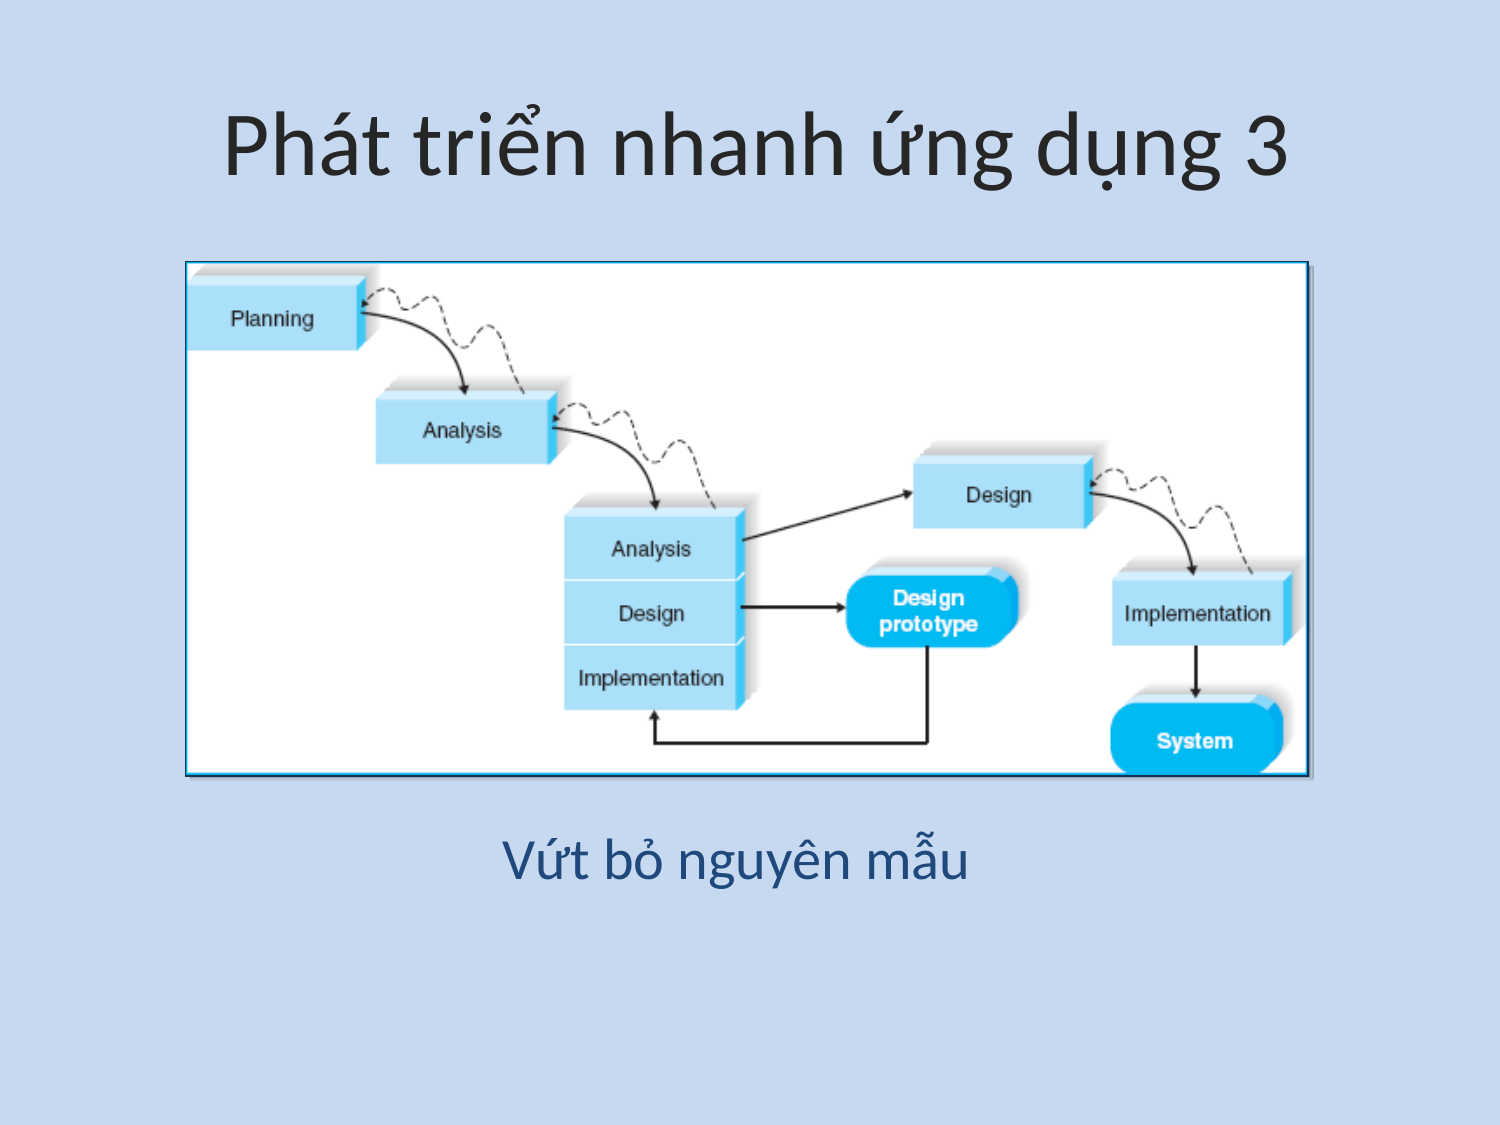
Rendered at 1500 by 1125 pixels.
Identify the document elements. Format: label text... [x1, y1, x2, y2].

text_box Vứt bỏ nguyên mẫu [487, 814, 986, 900]
title Phát triển nhanh ứng dụng 3 [75, 45, 1441, 233]
picture [1203, 737, 1232, 748]
picture [1158, 733, 1201, 753]
picture [188, 264, 1308, 773]
